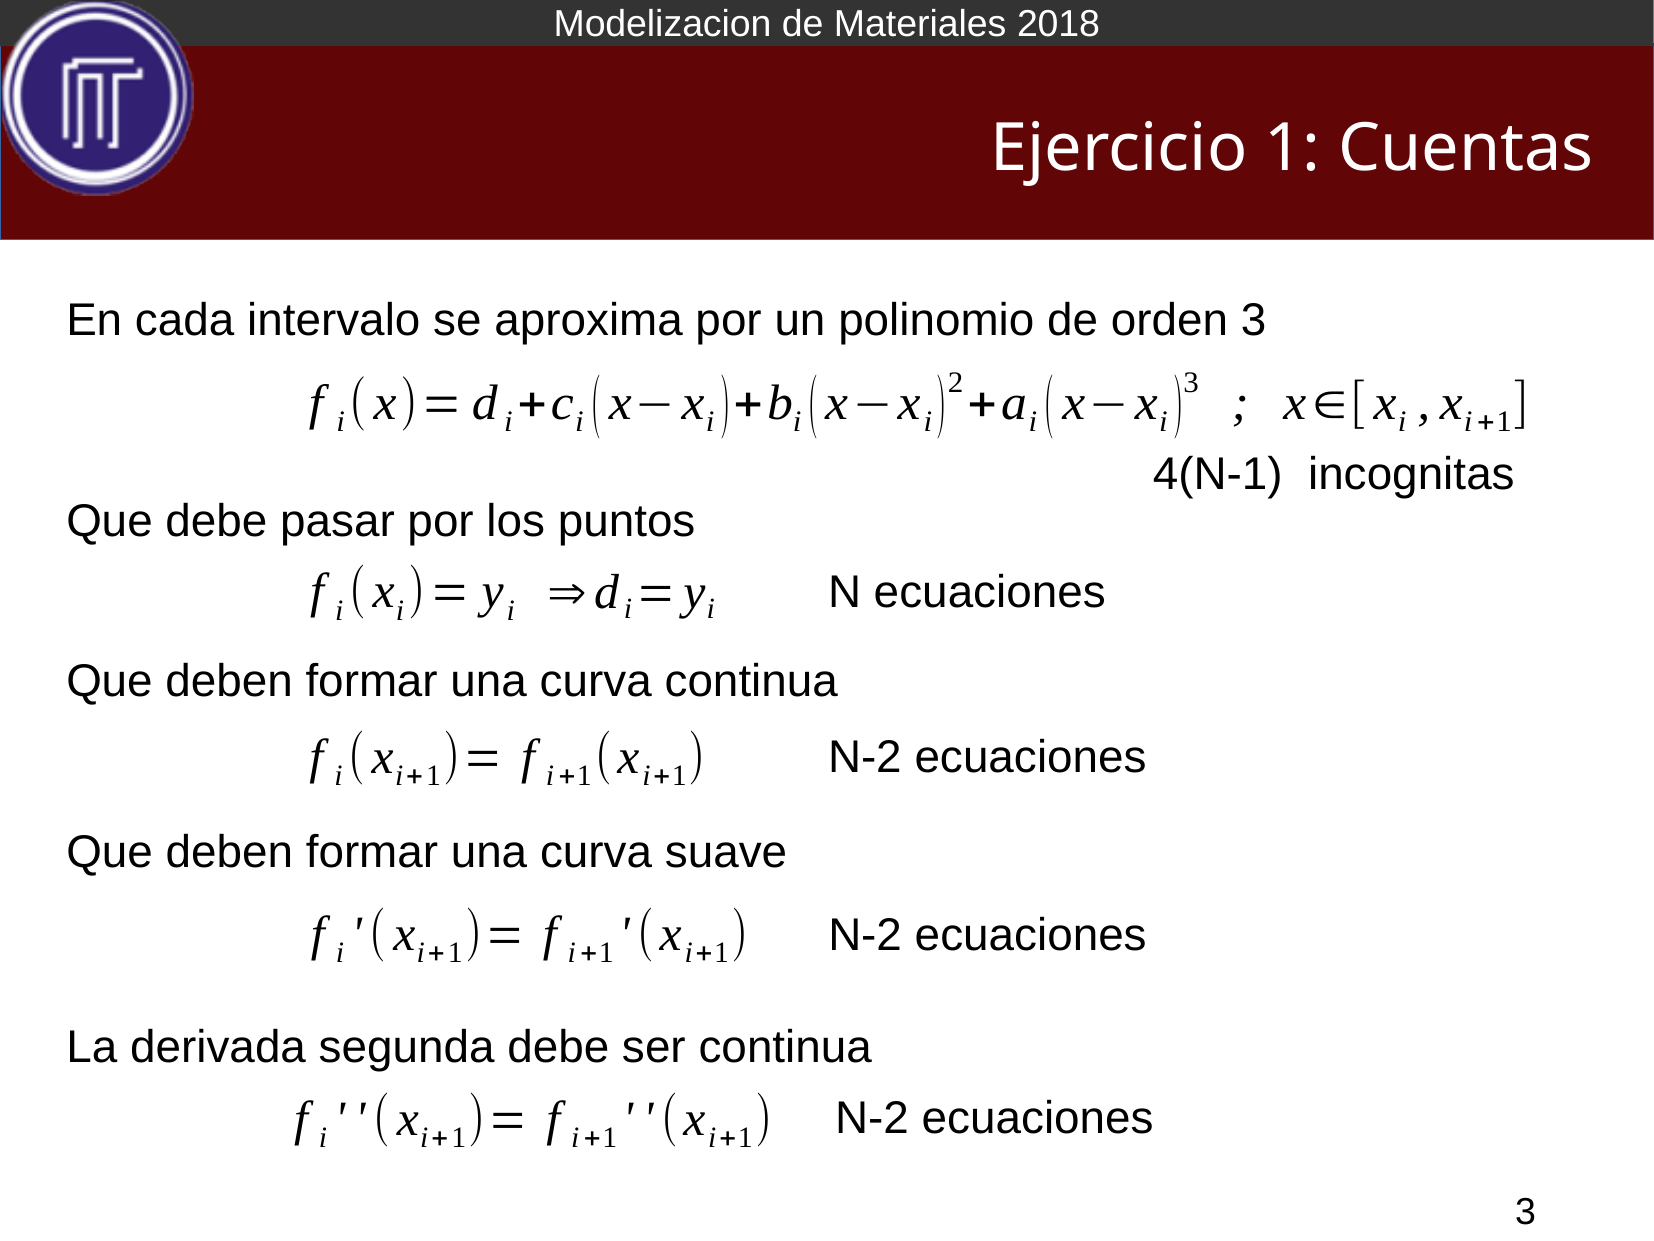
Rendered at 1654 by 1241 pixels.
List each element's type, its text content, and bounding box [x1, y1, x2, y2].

text_box 4(N-1) incognitas [1138, 440, 1590, 507]
text_box N ecuaciones [813, 558, 1212, 641]
chart [277, 1090, 778, 1154]
text_box <number> [1500, 1183, 1654, 1241]
title Ejercicio 1: Cuentas [41, 70, 1654, 218]
chart [291, 366, 1536, 441]
text_box Que debe pasar por los puntos [51, 487, 711, 564]
text_box N-2 ecuaciones [813, 724, 1277, 791]
chart [541, 563, 723, 626]
text_box La derivada segunda debe ser continua [51, 1013, 949, 1080]
chart [292, 563, 522, 627]
text_box N-2 ecuaciones [820, 1084, 1235, 1151]
chart [292, 728, 713, 792]
chart [293, 905, 755, 969]
text_box N-2 ecuaciones [813, 901, 1270, 968]
text_box Que deben formar una curva suave [51, 818, 904, 885]
text_box En cada intervalo se aproxima por un polinomio de orden 3 [51, 286, 1282, 353]
picture [0, 0, 194, 196]
text_box Que deben formar una curva continua [51, 647, 881, 721]
